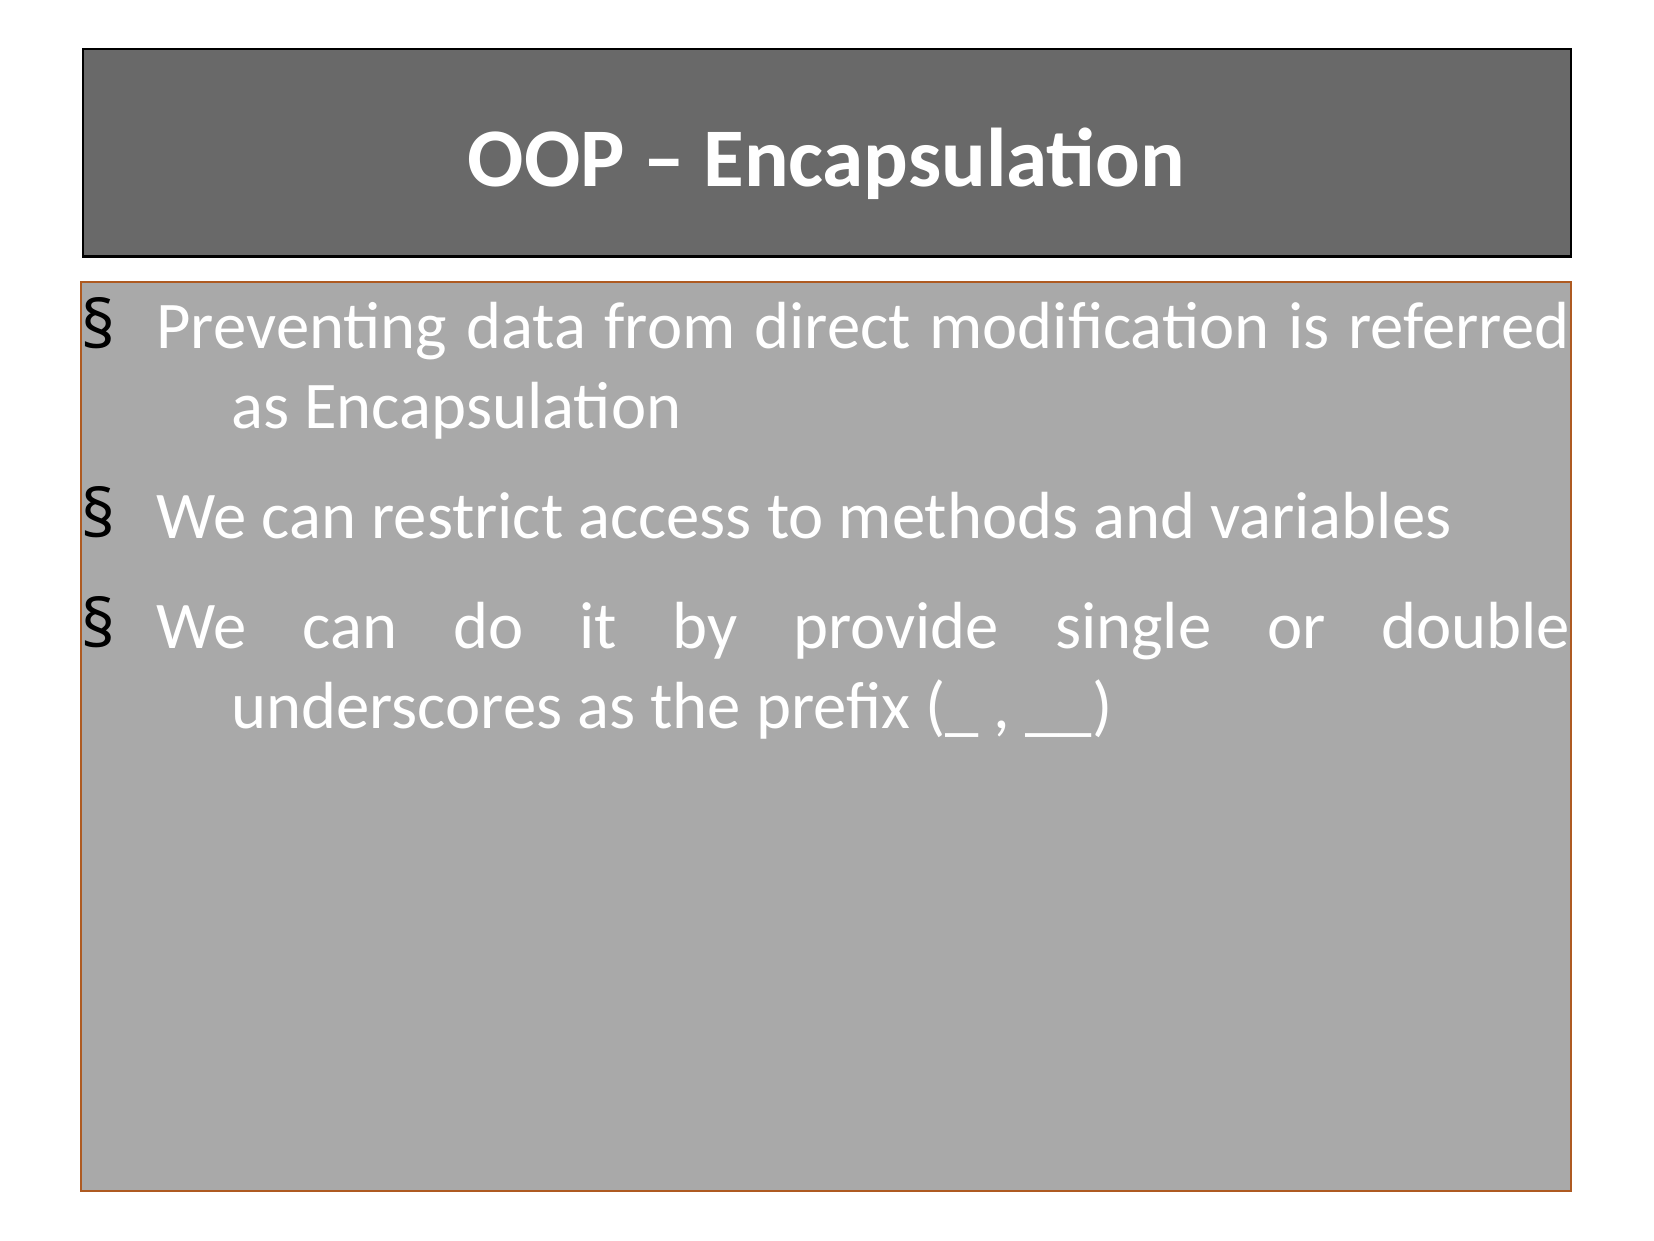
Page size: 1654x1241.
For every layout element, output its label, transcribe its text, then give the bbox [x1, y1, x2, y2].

list Preventing data from direct modification is referred as Encapsulation We can restrict access to methods and variables We can do it by provide single or double underscores as the prefix (_ , __) [81, 282, 1571, 1191]
title OOP – Encapsulation [82, 49, 1571, 257]
